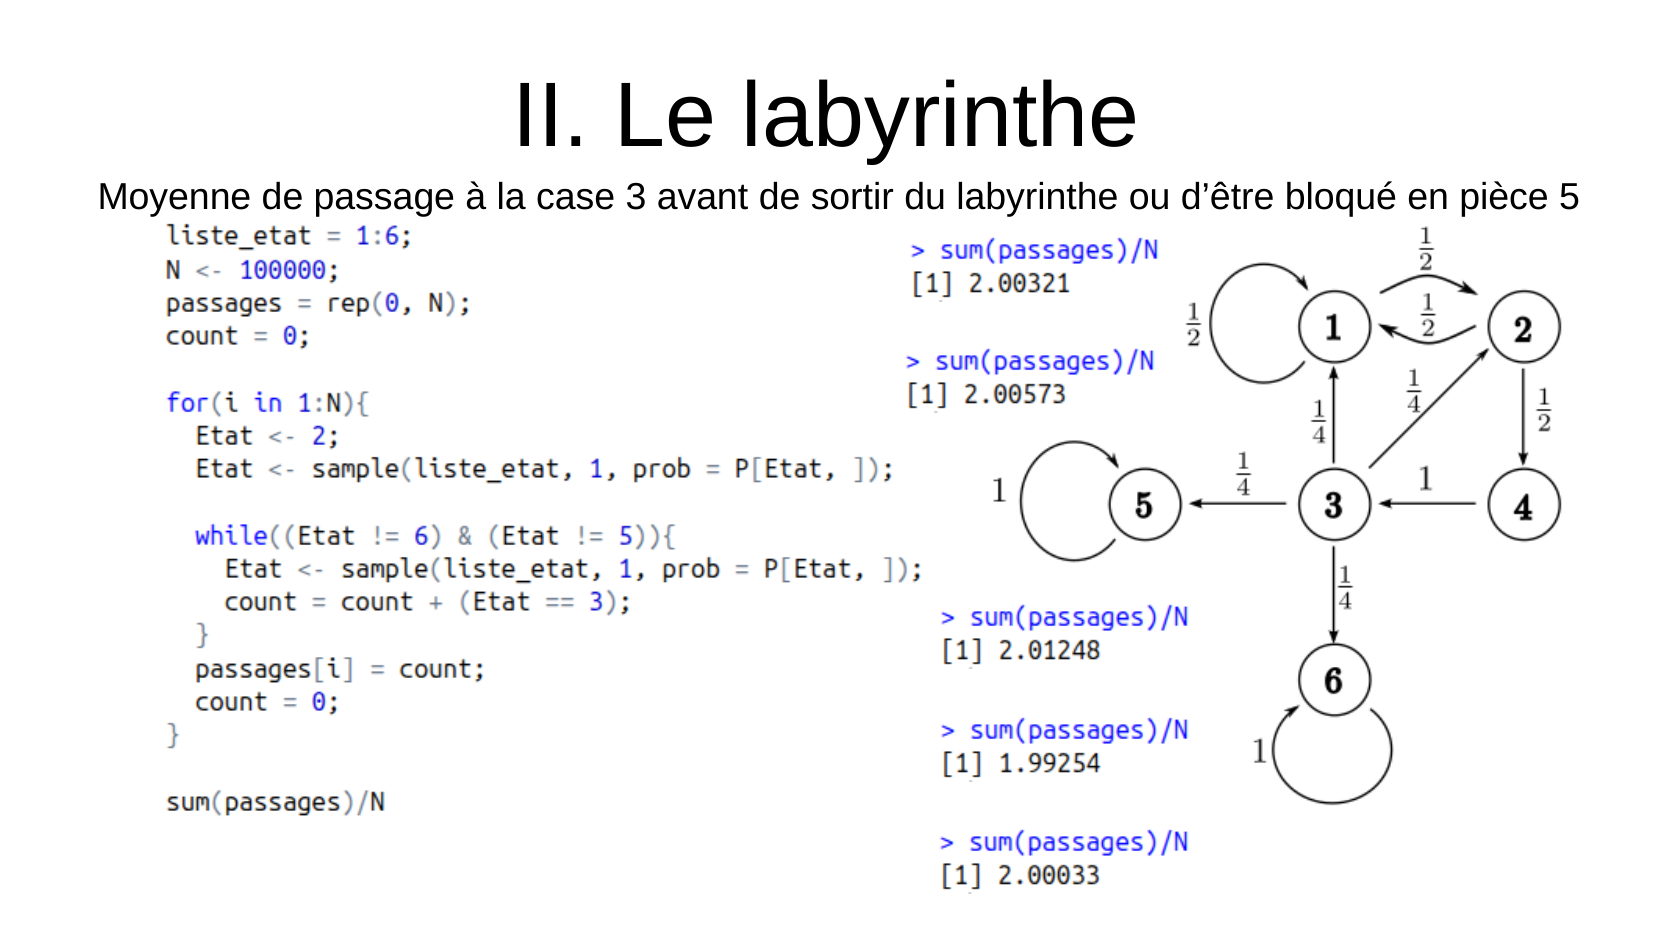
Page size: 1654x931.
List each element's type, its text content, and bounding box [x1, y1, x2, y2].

picture [150, 226, 1566, 894]
title II. Le labyrinthe [82, 37, 1571, 168]
text_box Moyenne de passage à la case 3 avant de sortir du labyrinthe ou d’être bloqué en pièce 5 [82, 168, 1599, 226]
